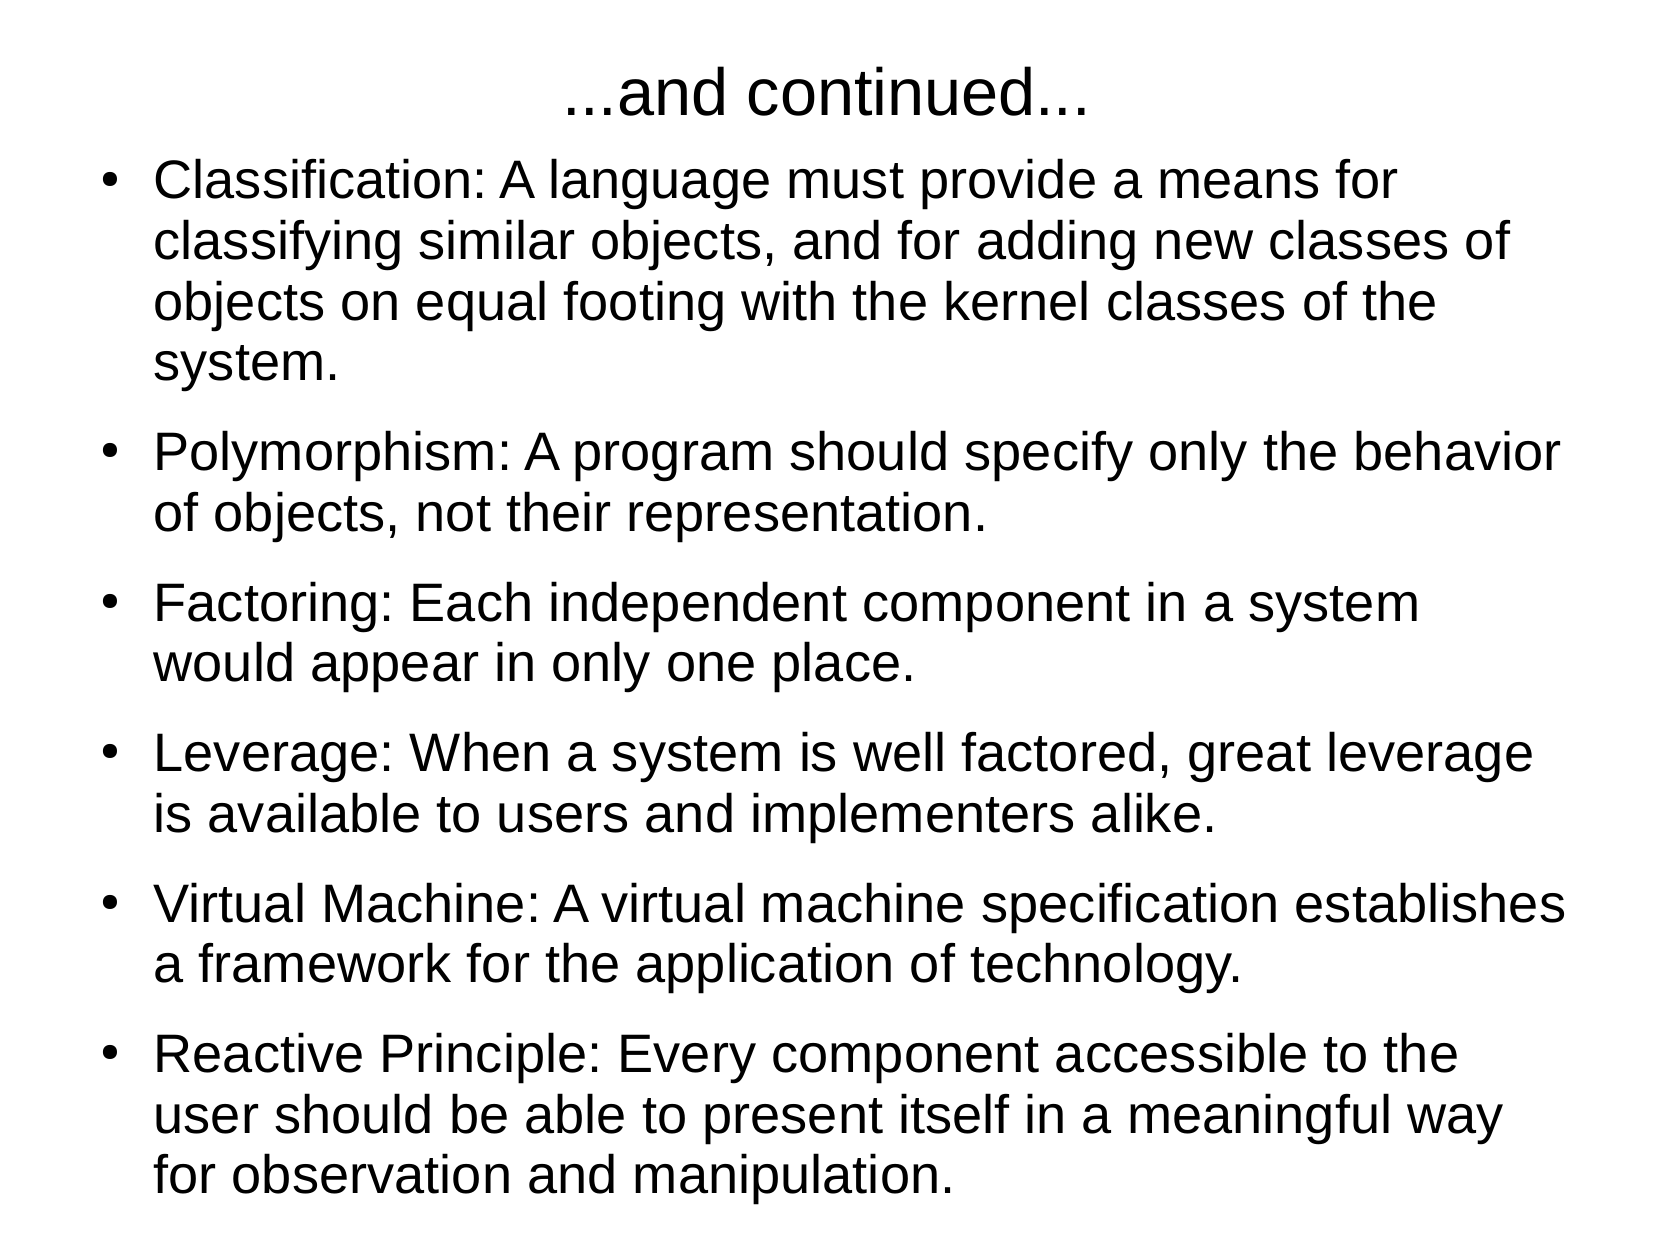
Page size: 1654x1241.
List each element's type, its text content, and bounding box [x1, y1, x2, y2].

title ...and continued... [82, 49, 1571, 136]
list Classification: A language must provide a means for classifying similar objects, and for adding new classes of objects on equal footing with the kernel classes of the system. Polymorphism: A program should specify only the behavior of objects, not their representation. Factoring: Each independent component in a system would appear in only one place. Leverage: When a system is well factored, great leverage is available to users and implementers alike. Virtual Machine: A virtual machine specification establishes a framework for the application of technology. Reactive Principle: Every component accessible to the user should be able to present itself in a meaningful way for observation and manipulation. [82, 150, 1571, 1206]
